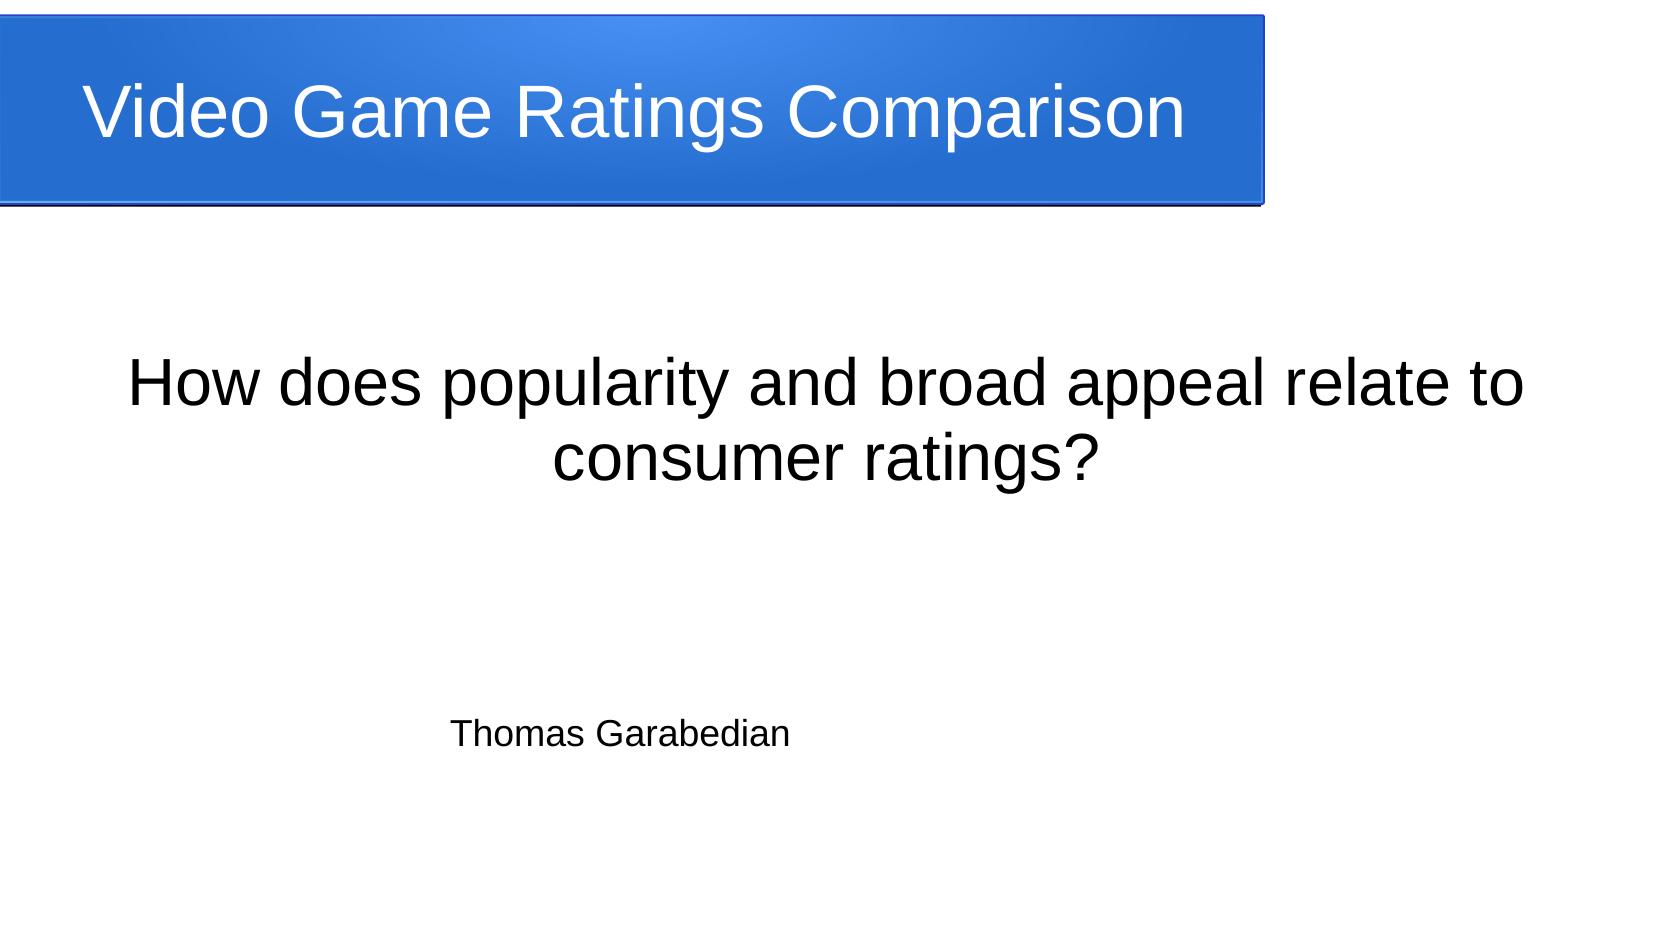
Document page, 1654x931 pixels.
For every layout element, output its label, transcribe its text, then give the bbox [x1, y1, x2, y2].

title Video Game Ratings Comparison [82, 35, 1235, 189]
subtitle How does popularity and broad appeal relate to consumer ratings? [82, 224, 1571, 616]
text_box Thomas Garabedian [435, 705, 826, 766]
